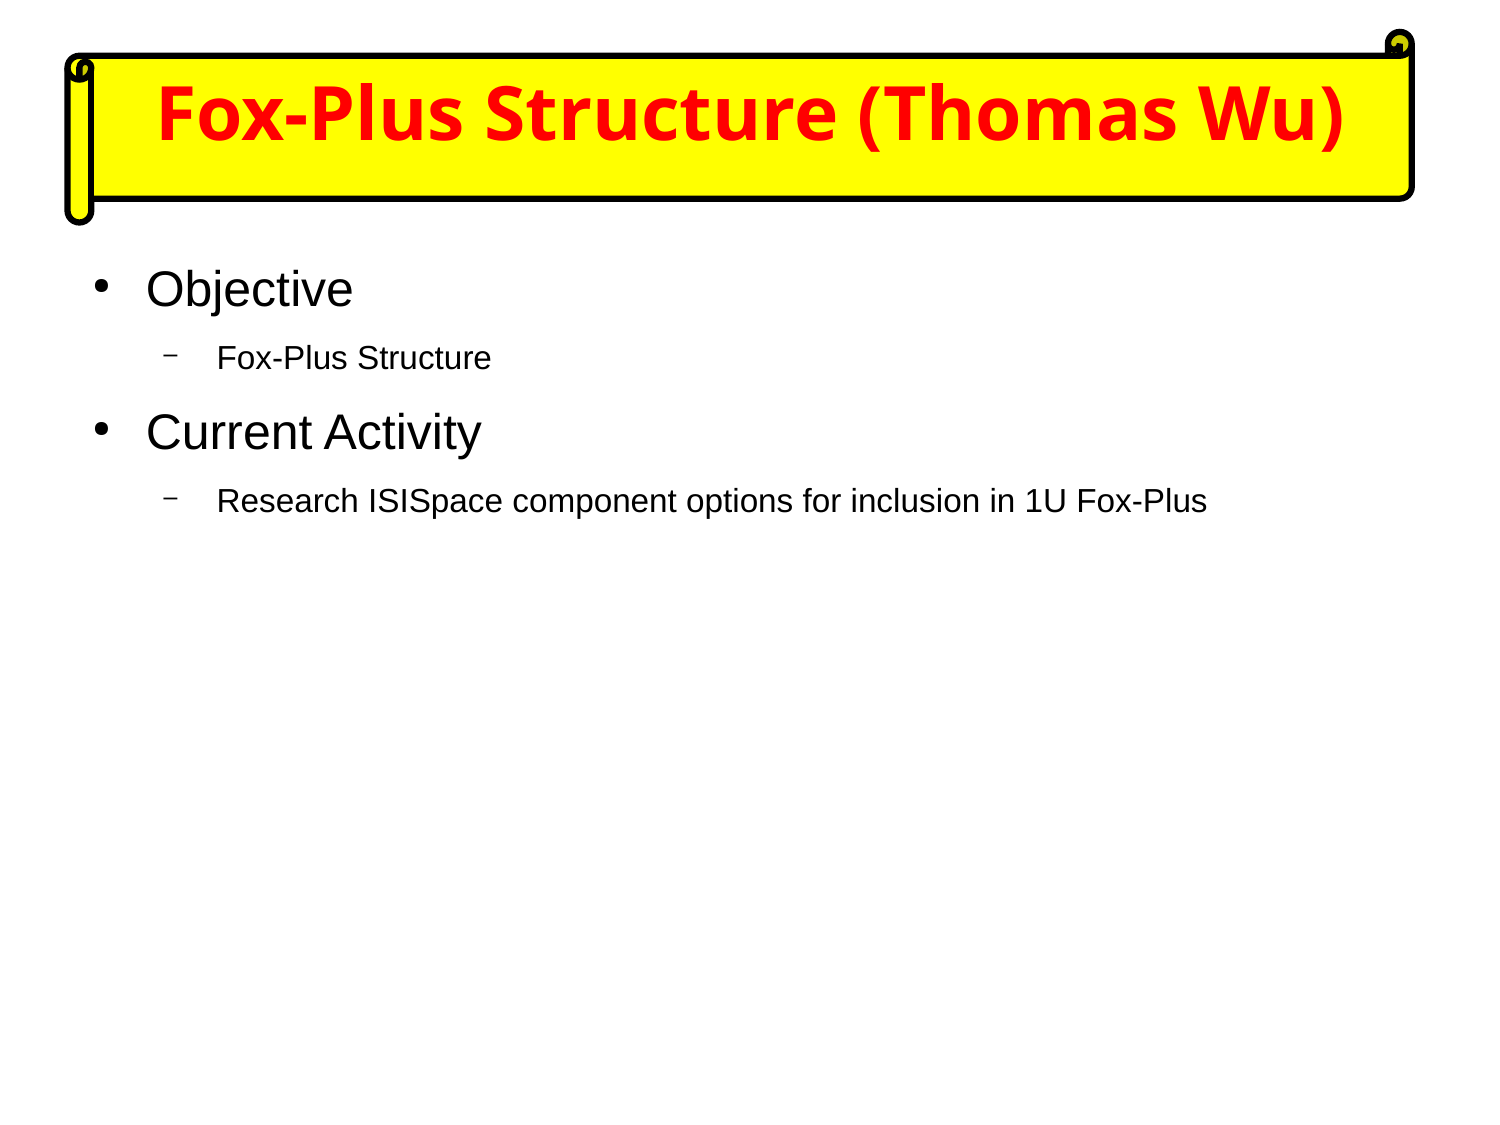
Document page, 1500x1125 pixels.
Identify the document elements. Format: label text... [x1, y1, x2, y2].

text_box [67, 164, 1412, 223]
text_box Fox-Plus Structure (Thomas Wu) [0, 58, 1500, 164]
list Objective Fox-Plus Structure Current Activity Research ISISpace component options for inclusion in 1U Fox-Plus [75, 263, 1425, 916]
text_box [72, 31, 1412, 58]
